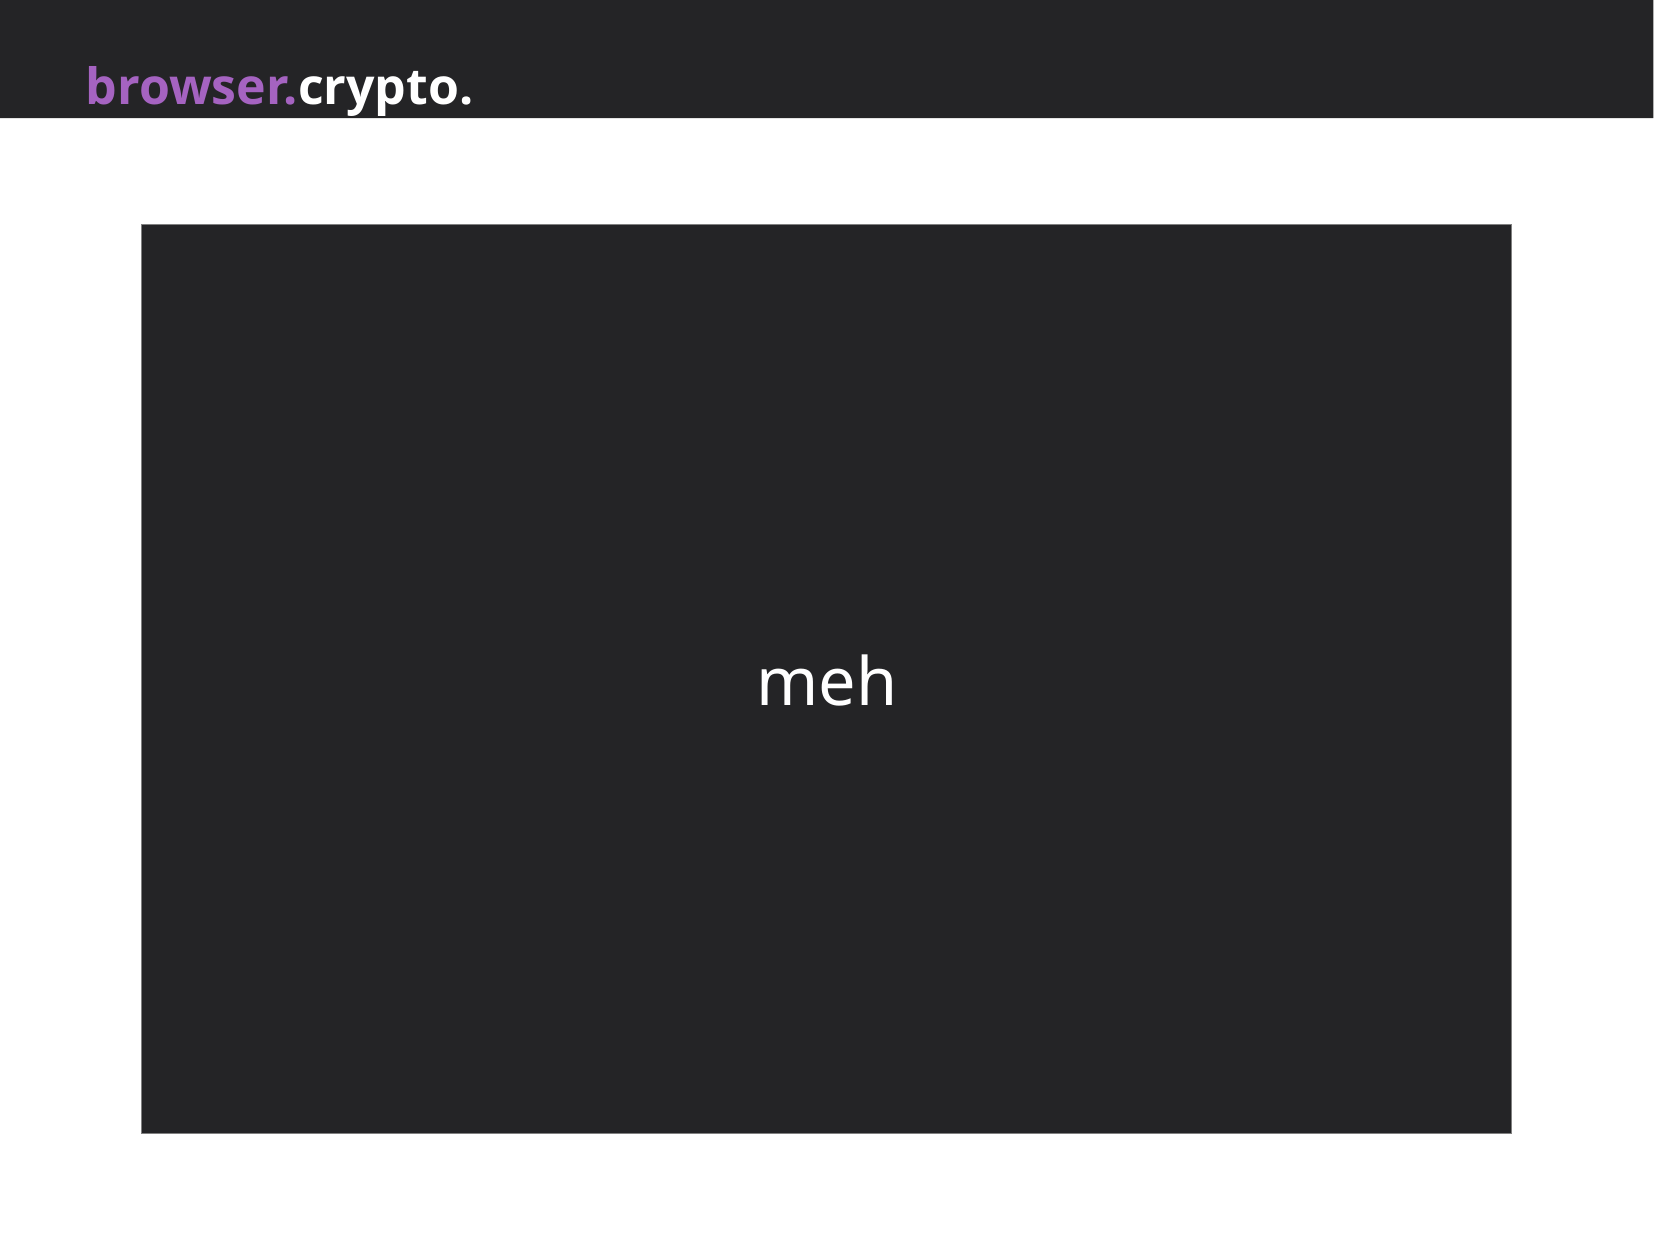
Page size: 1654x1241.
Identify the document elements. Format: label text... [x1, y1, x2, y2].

text_box [165, 531, 1441, 1087]
text_box [0, 0, 1654, 119]
text_box browser.crypto. [70, 43, 567, 119]
text_box meh [141, 224, 1512, 1134]
